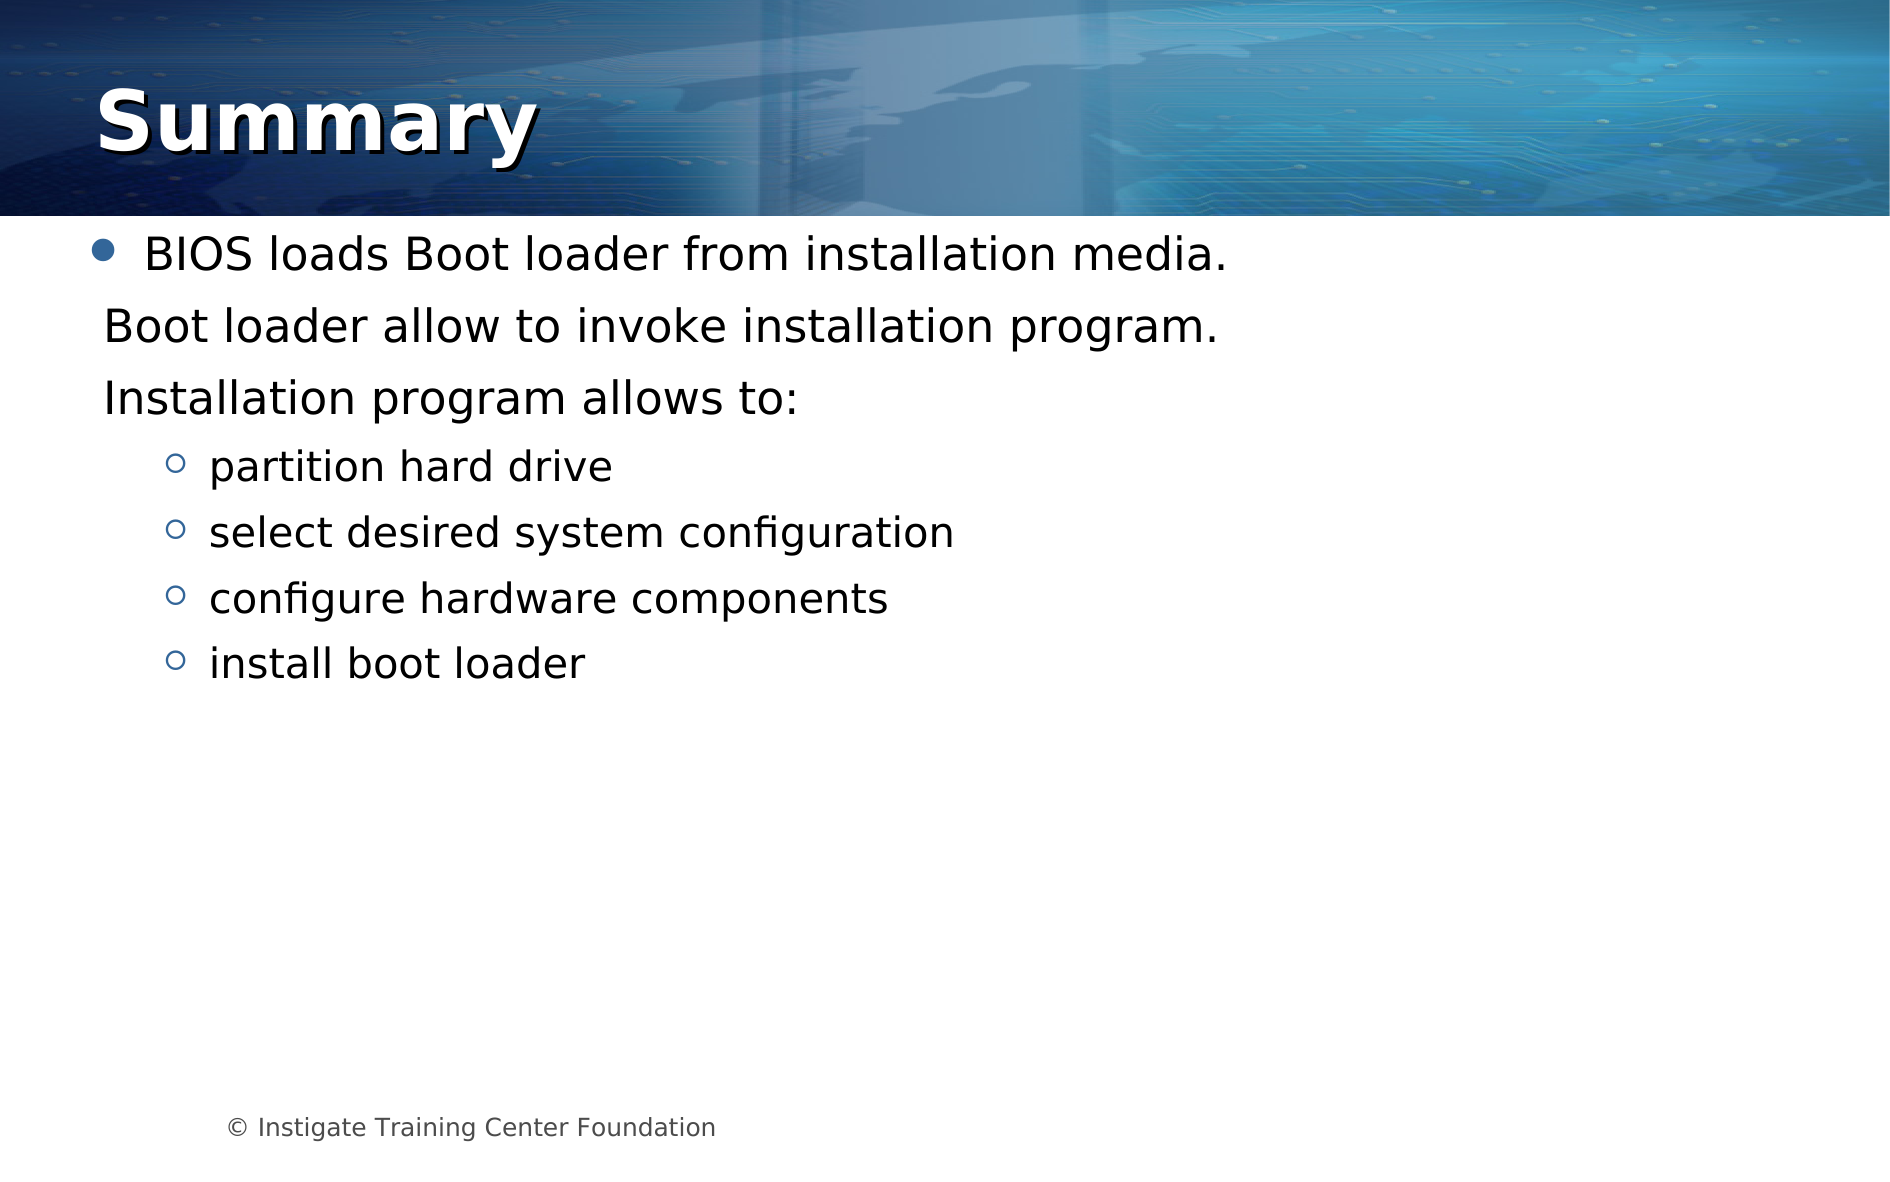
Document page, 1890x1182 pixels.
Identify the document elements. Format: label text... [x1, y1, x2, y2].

picture [0, 0, 1890, 216]
title Summary [94, 47, 1793, 217]
list BIOS loads Boot loader from installation media. Boot loader allow to invoke installation program. Installation program allows to: partition hard drive select desired system configuration configure hardware components install boot loader [88, 228, 1788, 914]
